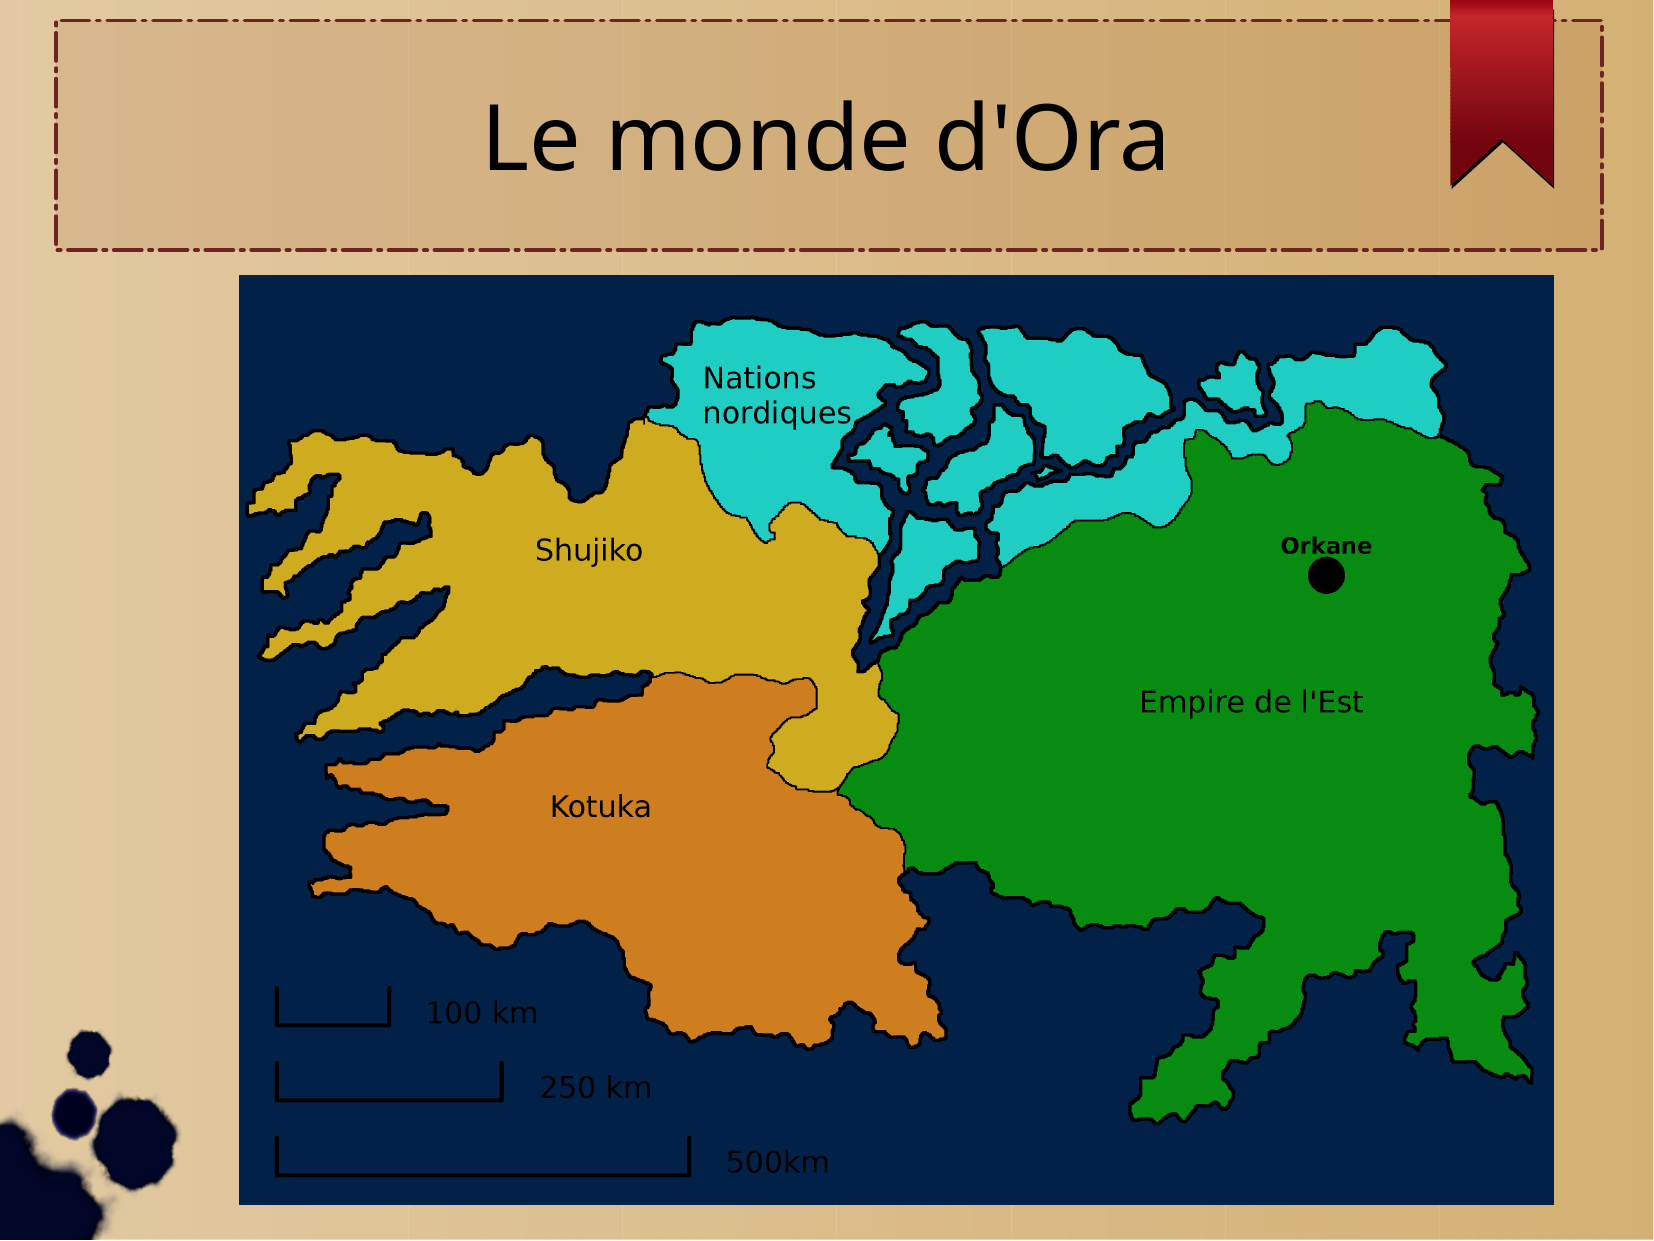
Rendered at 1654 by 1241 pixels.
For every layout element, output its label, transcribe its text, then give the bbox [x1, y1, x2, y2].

picture [239, 275, 1554, 1205]
title Le monde d'Ora [82, 31, 1571, 239]
